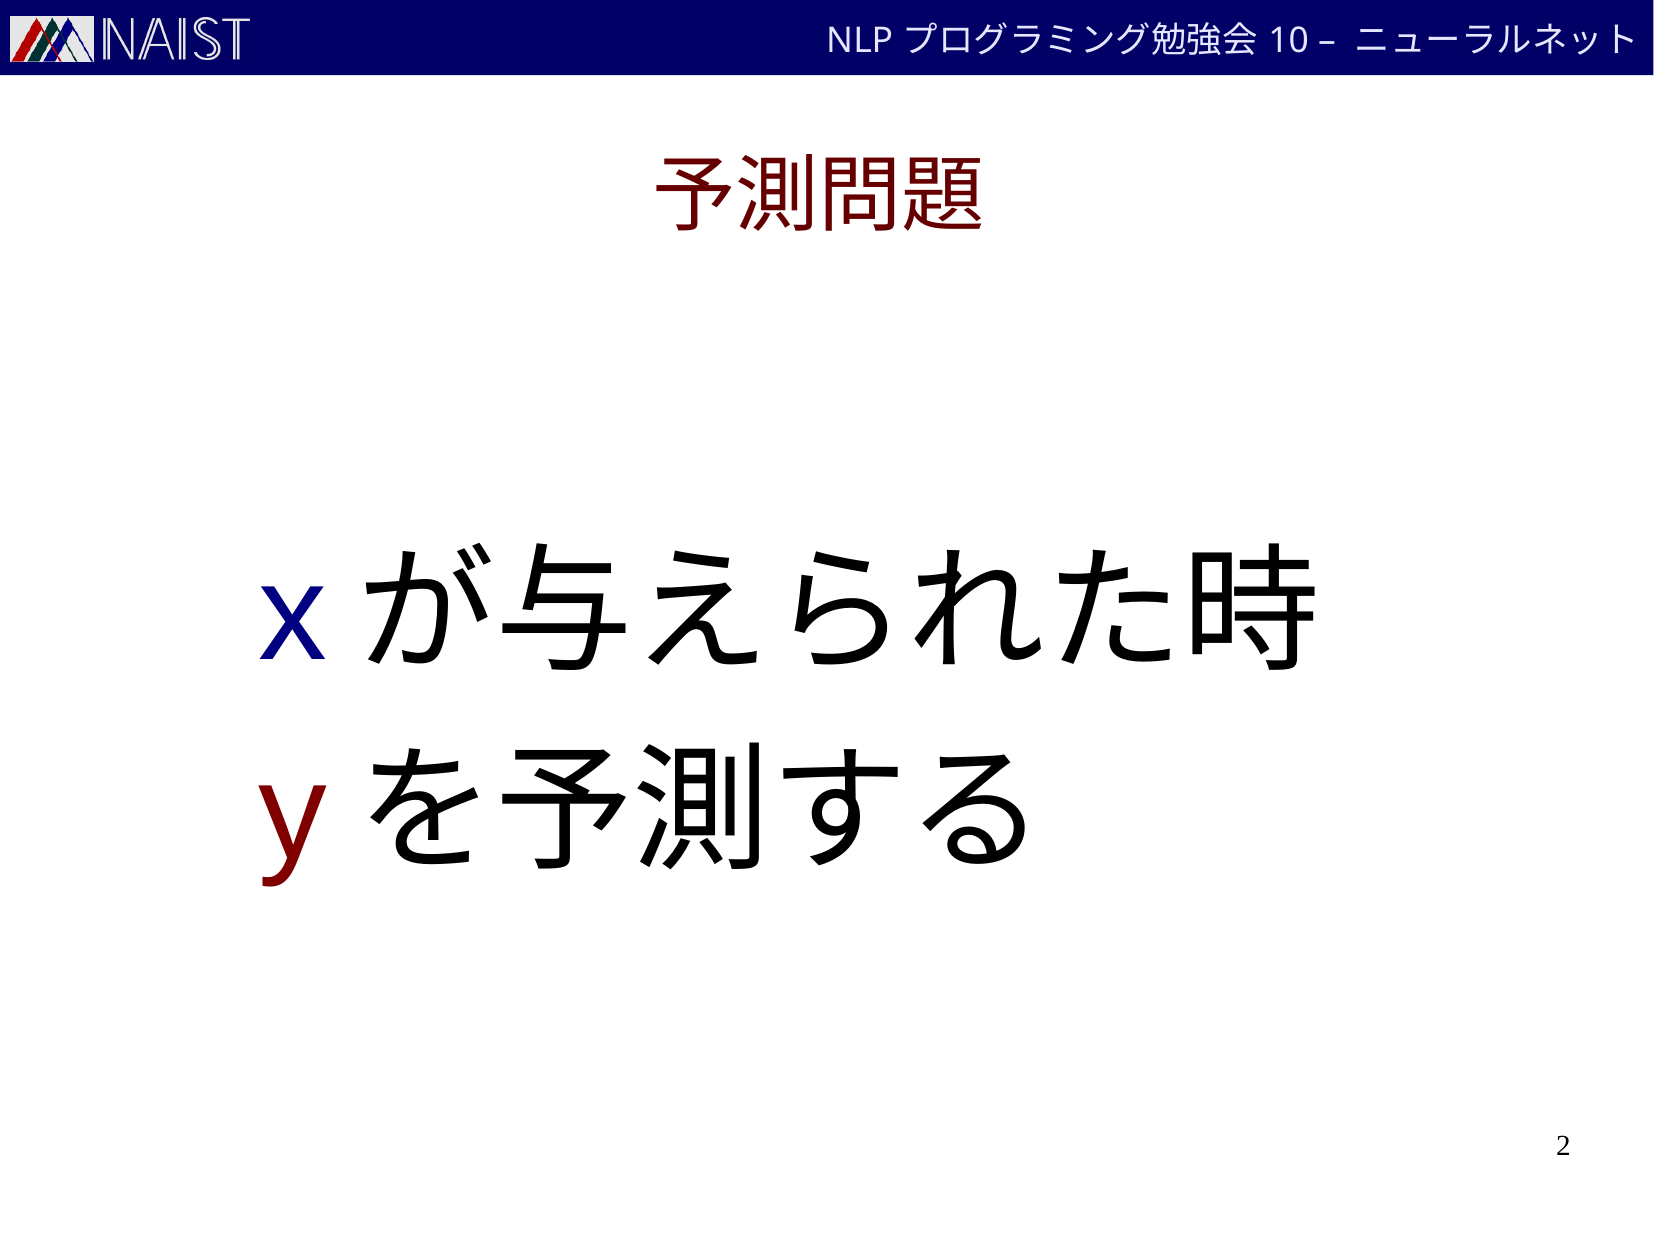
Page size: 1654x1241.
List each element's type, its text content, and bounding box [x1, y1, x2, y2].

picture [10, 16, 94, 62]
picture [102, 17, 251, 60]
list xが与えられた時yを予測する [187, 499, 1351, 808]
title 予測問題 [75, 92, 1564, 285]
